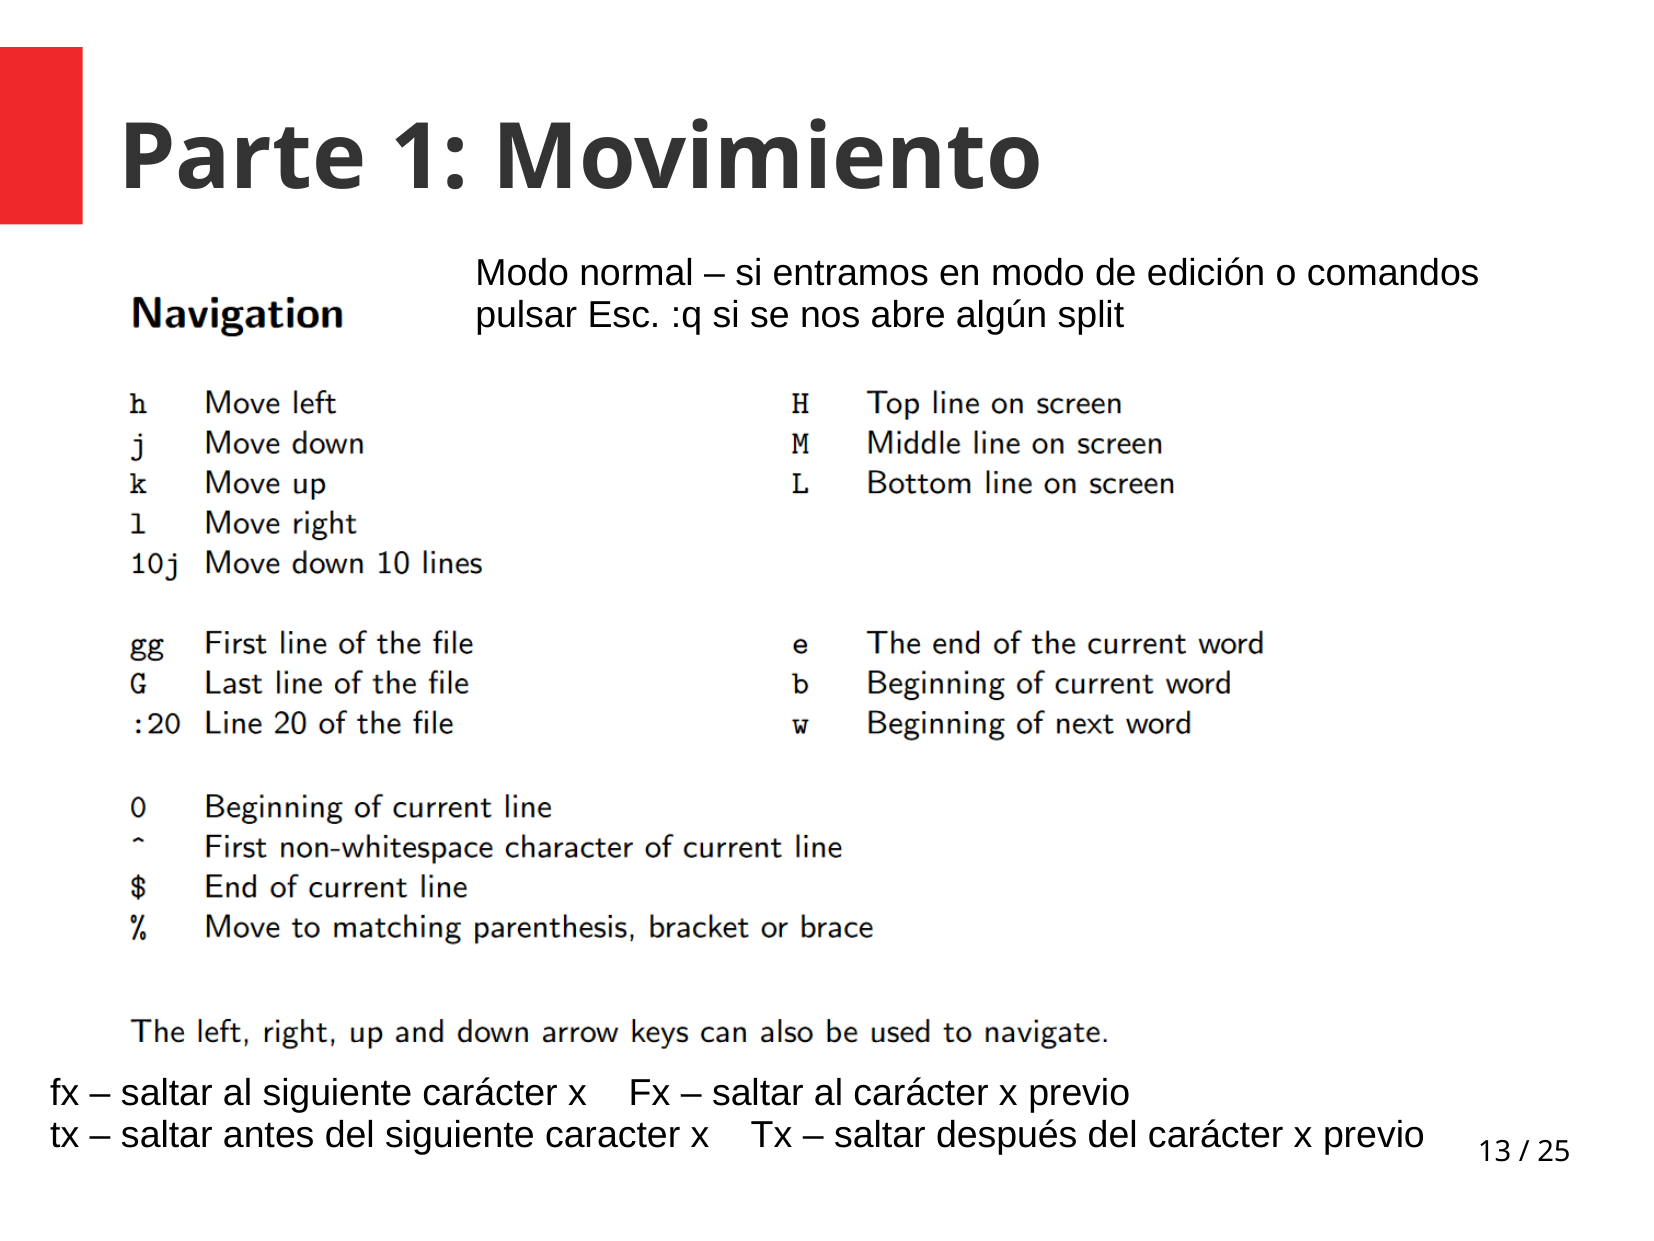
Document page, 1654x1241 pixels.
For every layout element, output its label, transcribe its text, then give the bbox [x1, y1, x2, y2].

text_box Modo normal – si entramos en modo de edición o comandos pulsar Esc. :q si se nos abre algún split [460, 243, 1607, 343]
title Parte 1: Movimiento [118, 49, 1571, 257]
picture [70, 263, 1403, 1063]
text_box fx – saltar al siguiente carácter x Fx – saltar al carácter x previo tx – saltar antes del siguiente caracter x Tx – saltar después del carácter x previo [35, 1063, 1477, 1205]
